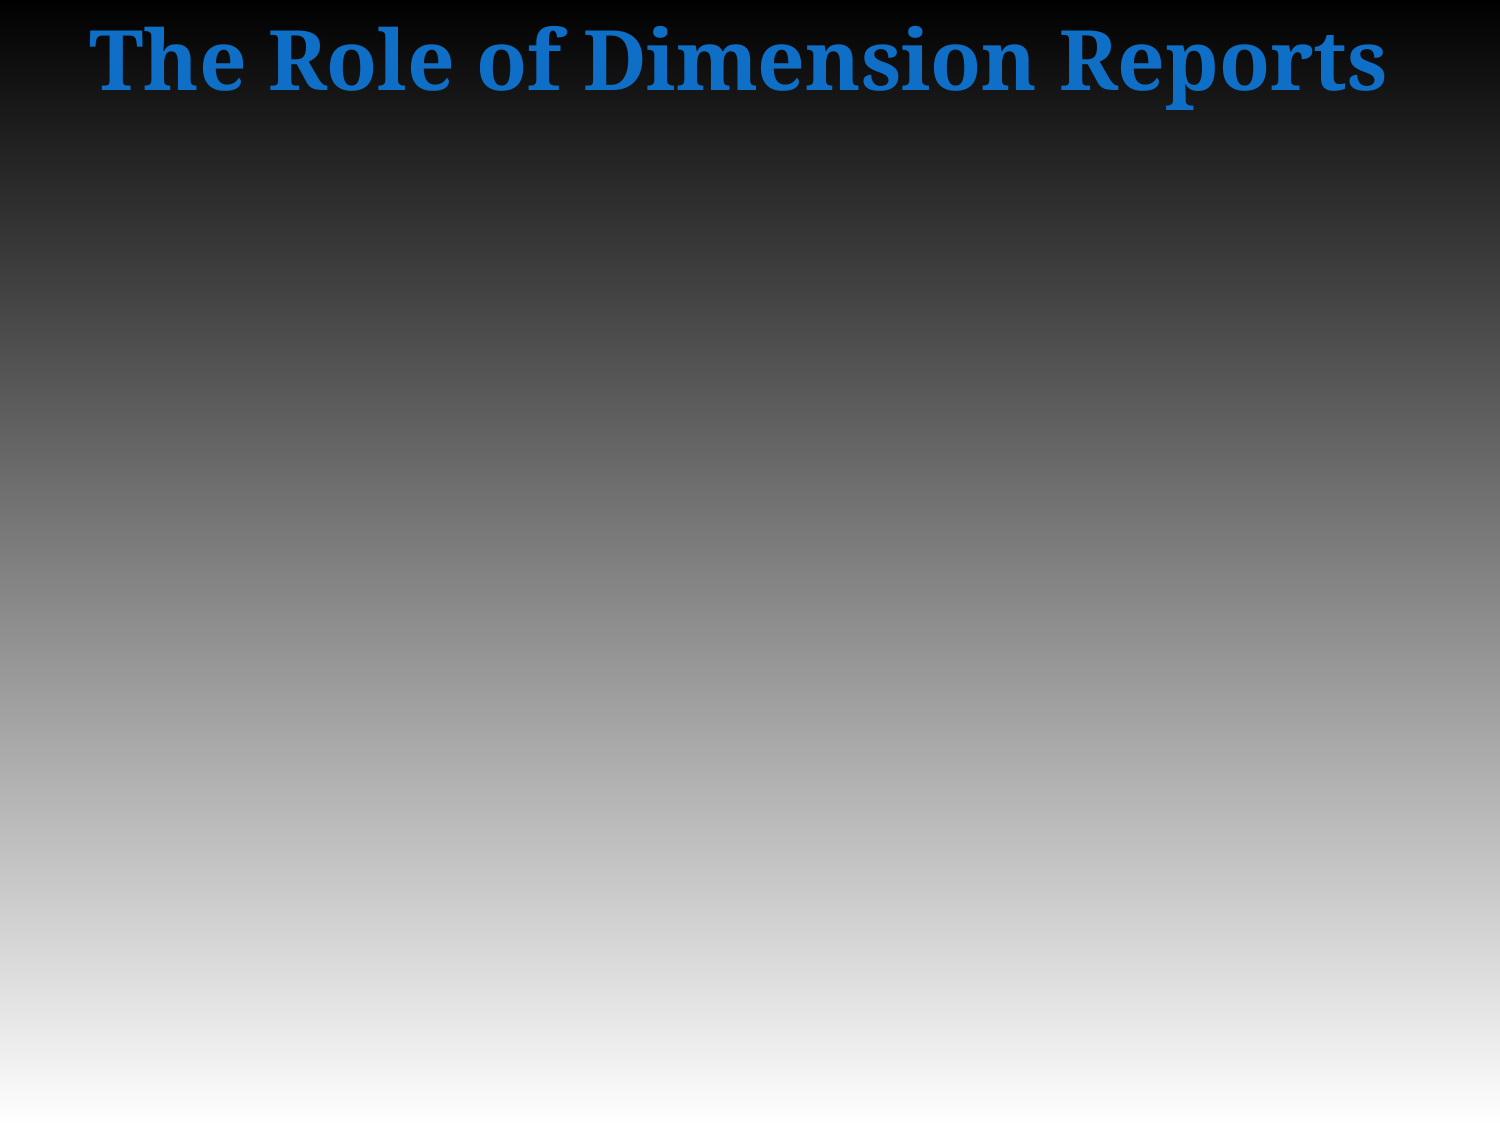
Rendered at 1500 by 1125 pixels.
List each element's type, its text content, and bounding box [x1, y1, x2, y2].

text_box The Role of Dimension Reports [0, 0, 1500, 115]
